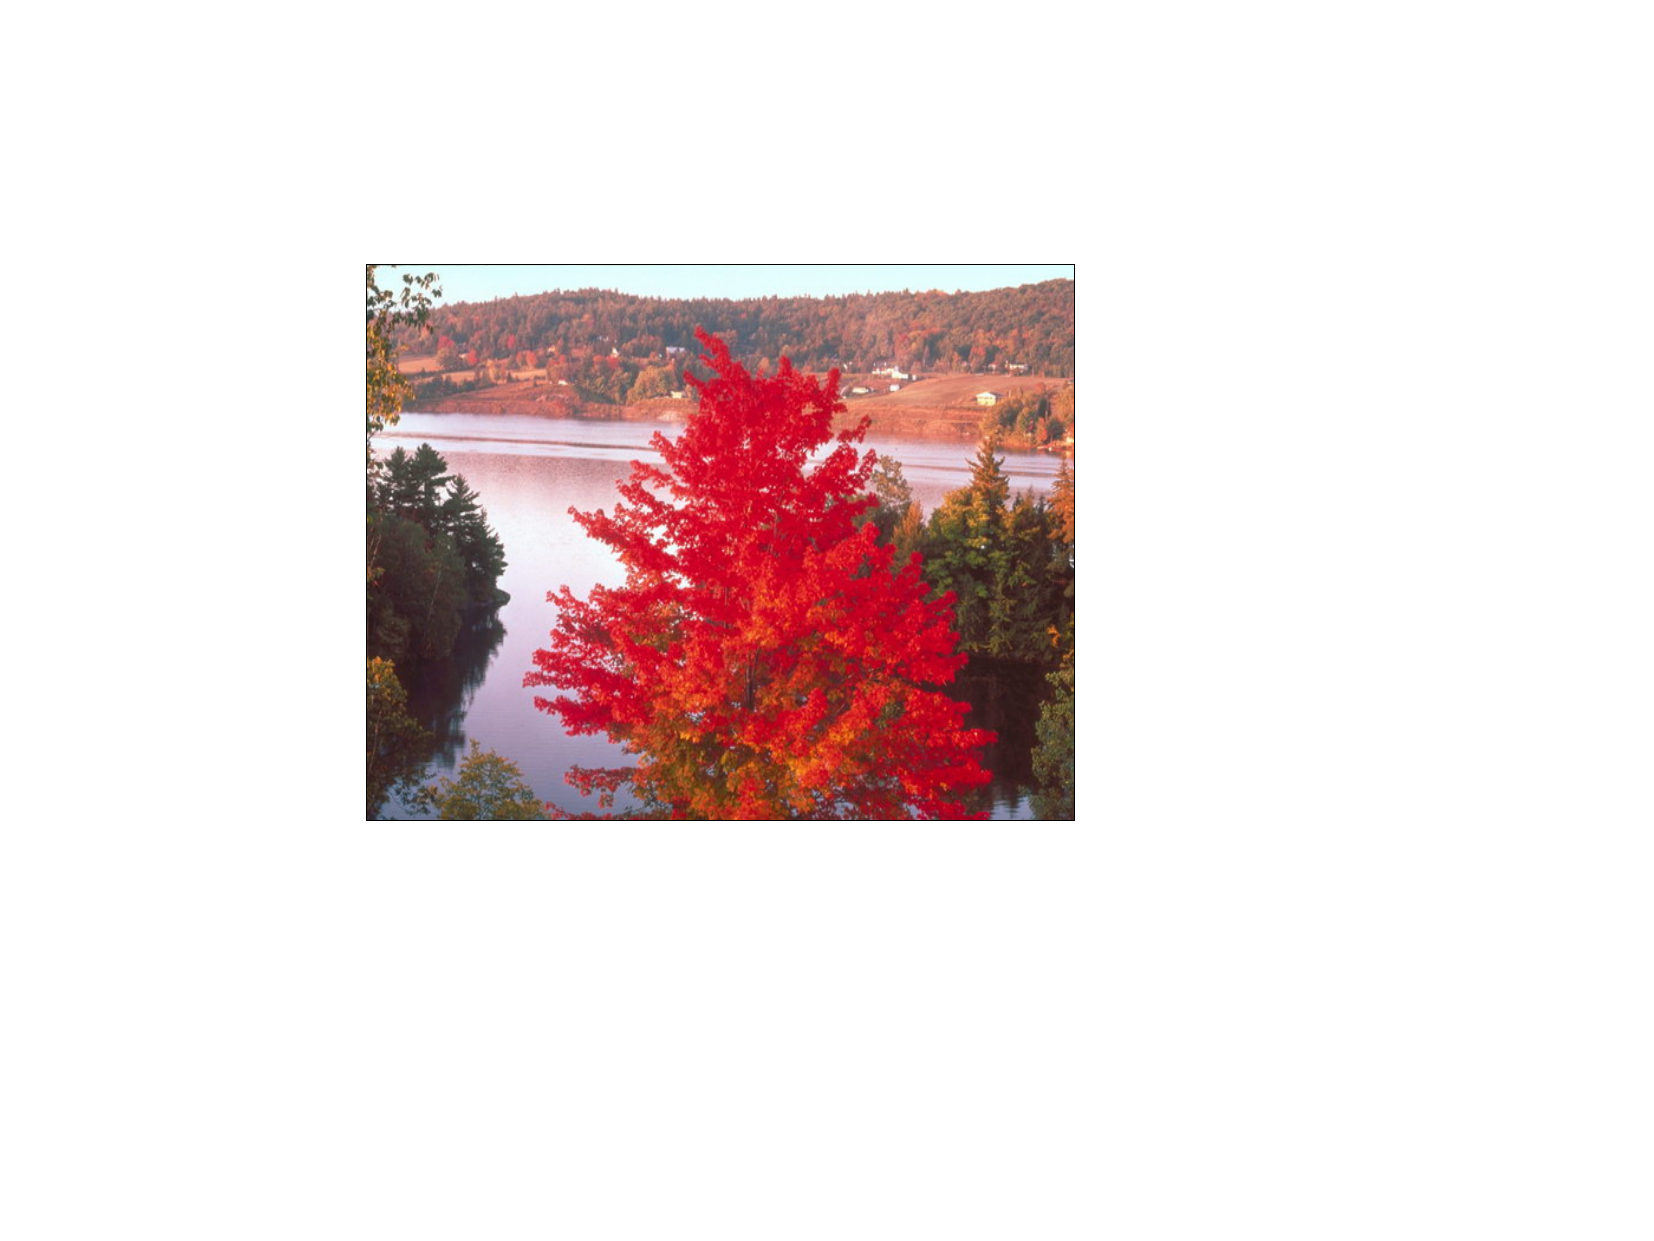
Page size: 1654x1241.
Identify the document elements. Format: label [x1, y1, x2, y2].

picture [366, 264, 1075, 821]
